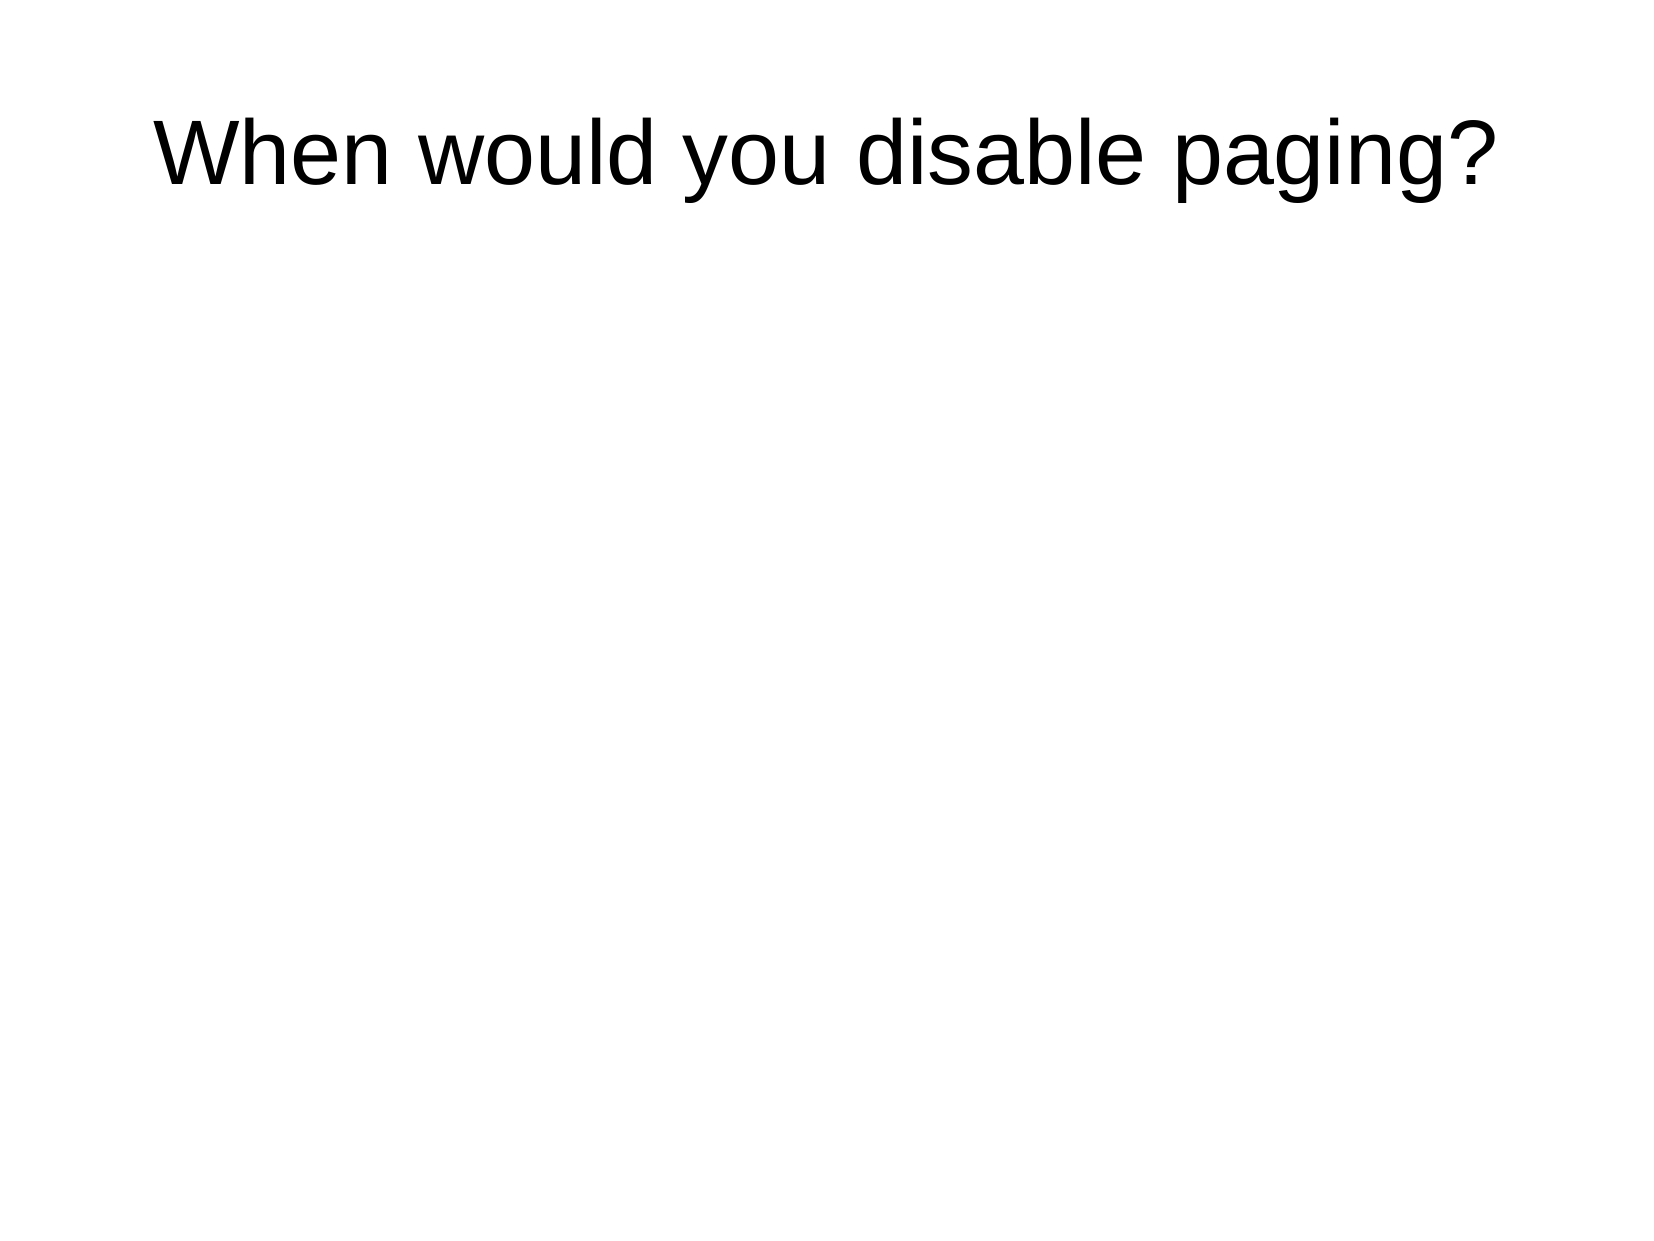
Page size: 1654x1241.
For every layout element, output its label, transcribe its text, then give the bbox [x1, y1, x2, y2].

title When would you disable paging? [82, 49, 1571, 257]
